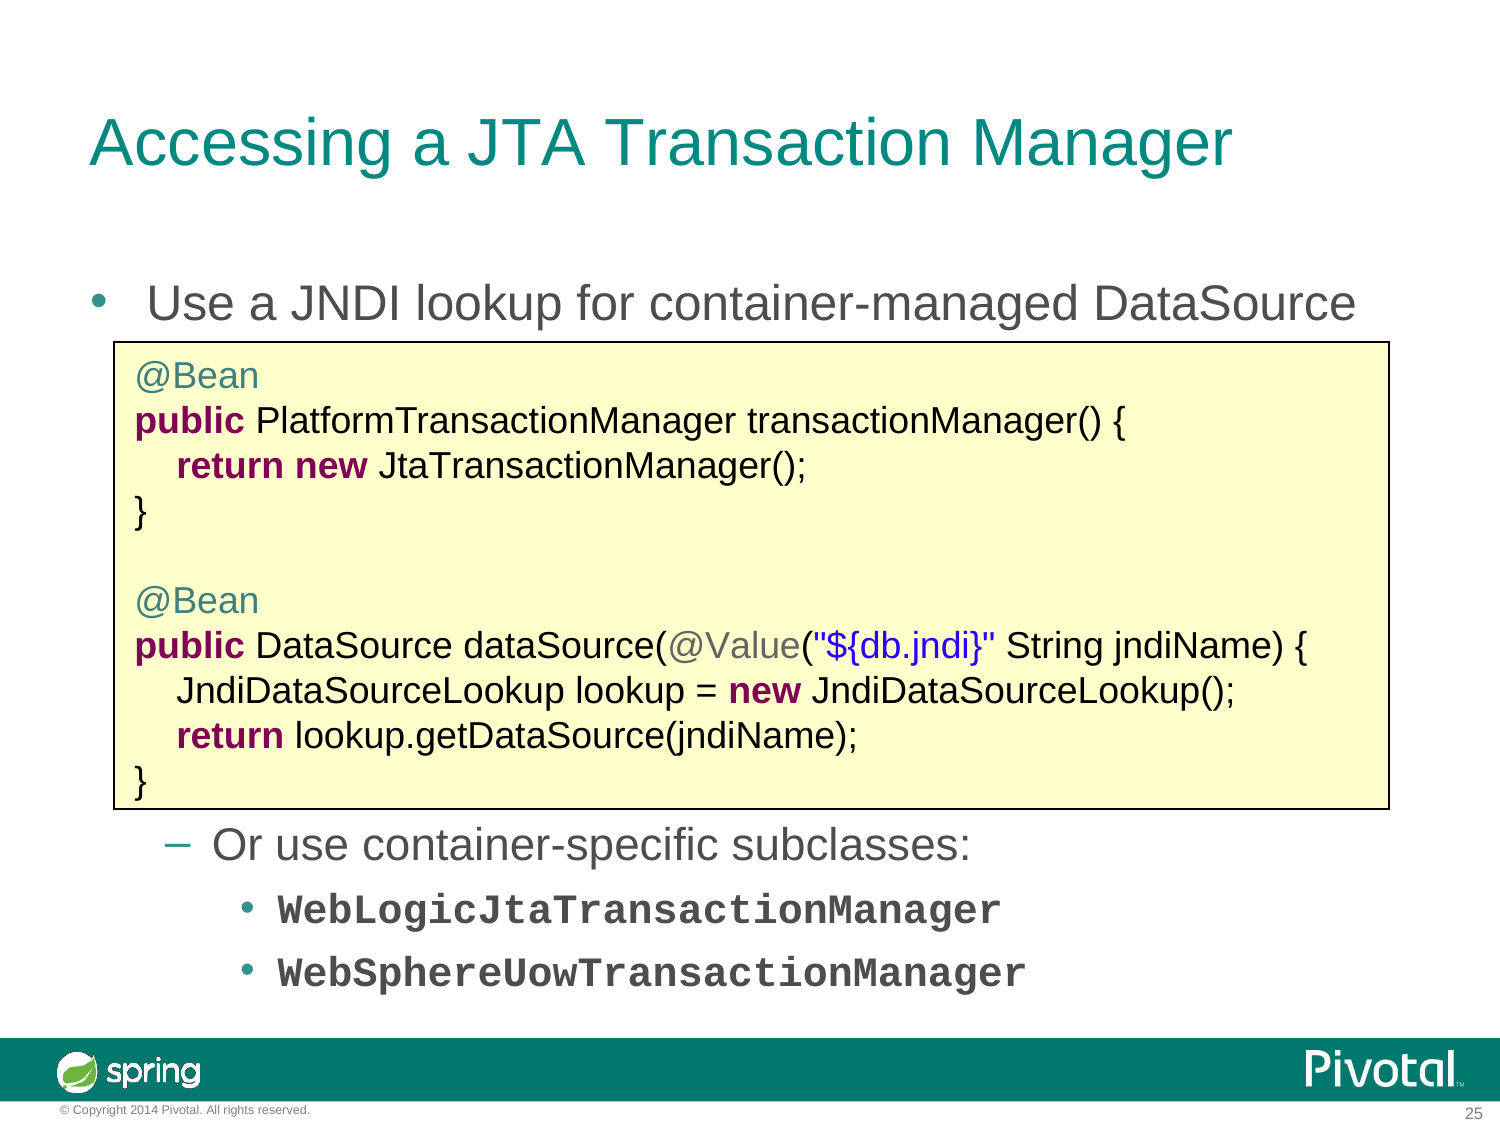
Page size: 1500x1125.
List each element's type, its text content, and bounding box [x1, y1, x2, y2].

picture [1306, 1050, 1464, 1087]
list Use a JNDI lookup for container-managed DataSource Or use container-specific subclasses: WebLogicJtaTransactionManager WebSphereUowTransactionManager [75, 262, 1426, 1005]
text_box @Bean public PlatformTransactionManager transactionManager() { return new JtaTransactionManager(); } @Bean public DataSource dataSource(@Value("${db.jndi}" String jndiName) { JndiDataSourceLookup lookup = new JndiDataSourceLookup(); return lookup.getDataSource(jndiName); } [113, 342, 1389, 810]
title Accessing a JTA Transaction Manager [75, 44, 1426, 233]
picture [32, 1041, 210, 1103]
